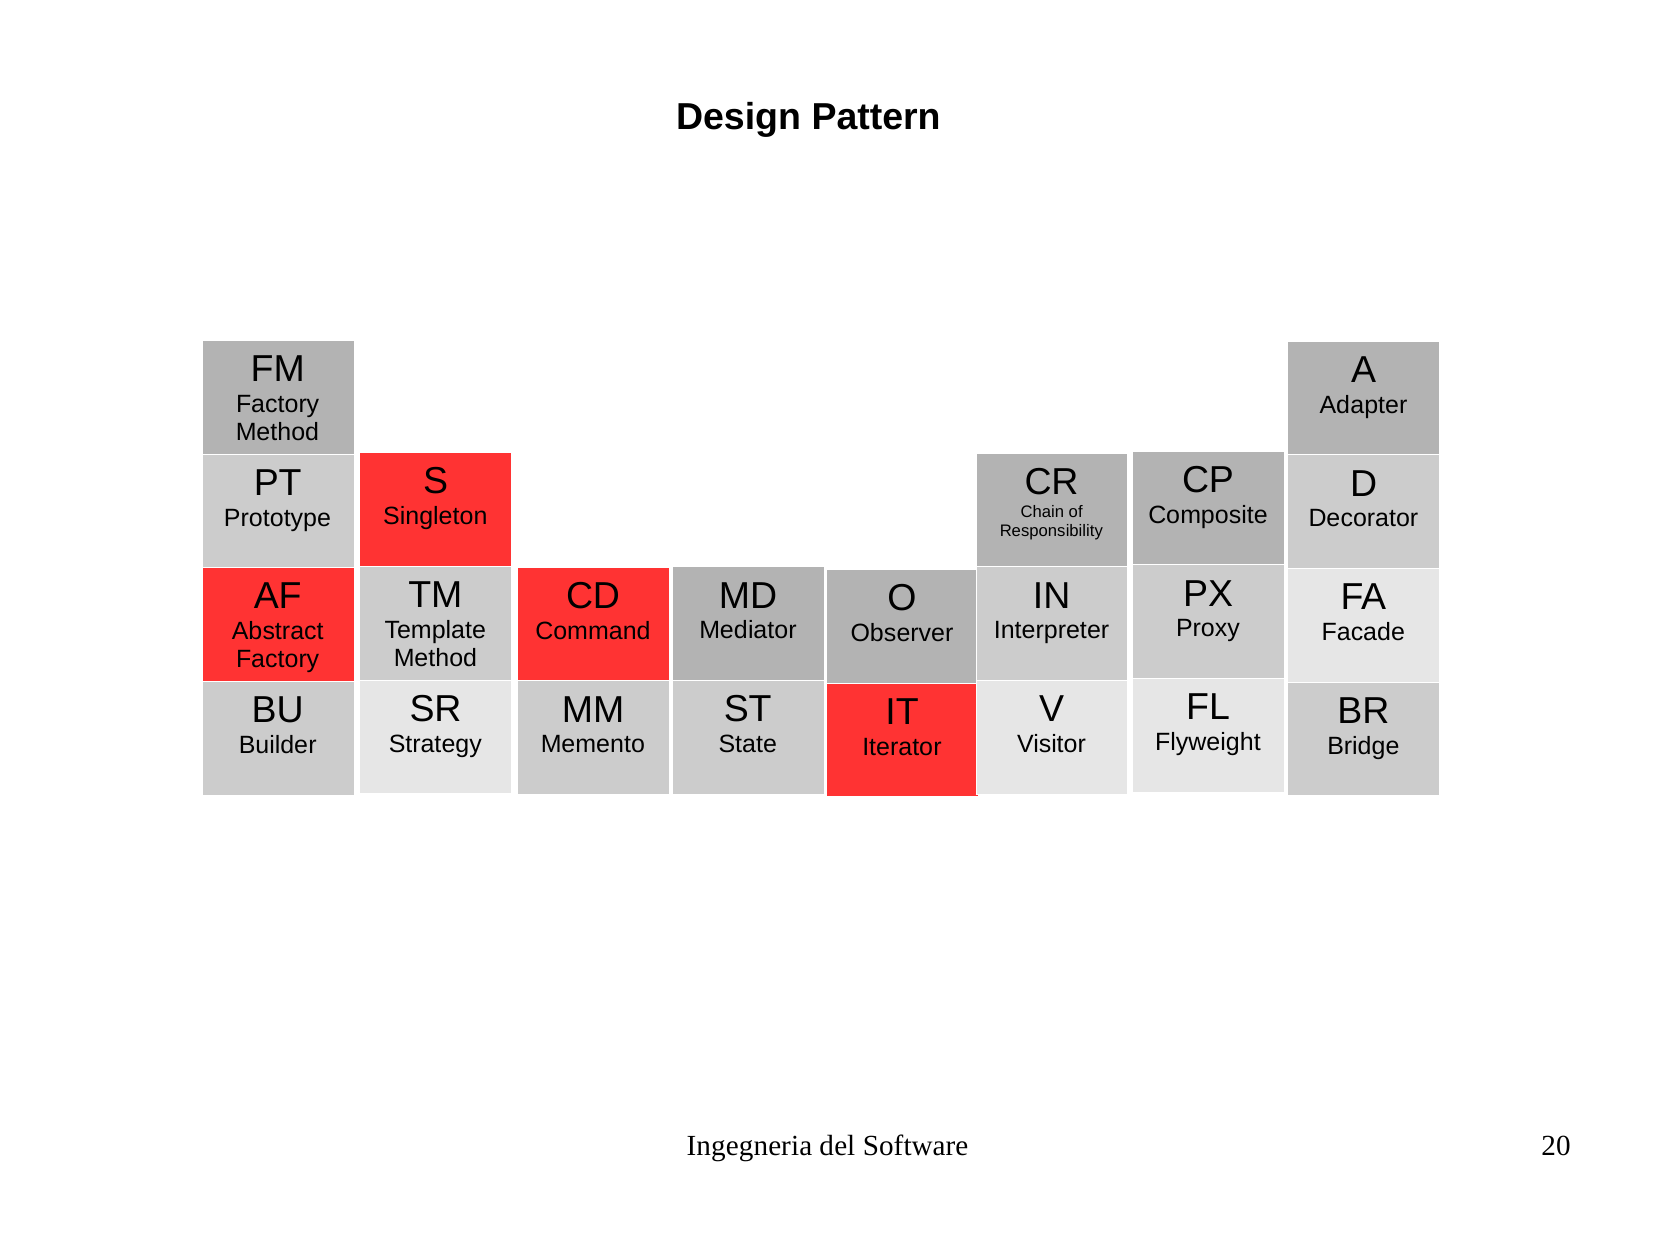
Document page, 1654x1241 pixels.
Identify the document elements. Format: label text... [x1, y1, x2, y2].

table_cell MM Memento [518, 681, 669, 794]
table_cell D Decorator [1288, 455, 1439, 568]
table_header CP Composite [1133, 452, 1284, 564]
table_header CR Chain of Responsibility [977, 454, 1127, 566]
table_cell PX Proxy [1133, 565, 1284, 678]
table_cell BU Builder [203, 682, 354, 795]
table_cell TM Template Method [360, 567, 511, 680]
table_cell IN Interpreter [977, 567, 1127, 680]
table_header CD Command [518, 568, 669, 680]
table_header MD Mediator [673, 567, 824, 680]
table_header FM Factory Method [203, 341, 354, 454]
table_cell IT Iterator [827, 684, 978, 796]
table_cell FL Flyweight [1133, 679, 1284, 792]
table_cell FA Facade [1288, 569, 1439, 682]
table_header A Adapter [1288, 342, 1439, 454]
table_cell AF Abstract Factory [203, 568, 354, 681]
text_box Design Pattern [661, 88, 956, 146]
table_header O Observer [827, 570, 976, 683]
table_cell V Visitor [977, 681, 1127, 794]
table_cell SR Strategy [360, 681, 511, 793]
table_header S Singleton [360, 453, 511, 566]
table_cell ST State [673, 681, 824, 794]
table_cell BR Bridge [1288, 683, 1439, 795]
table_cell PT Prototype [203, 455, 354, 567]
